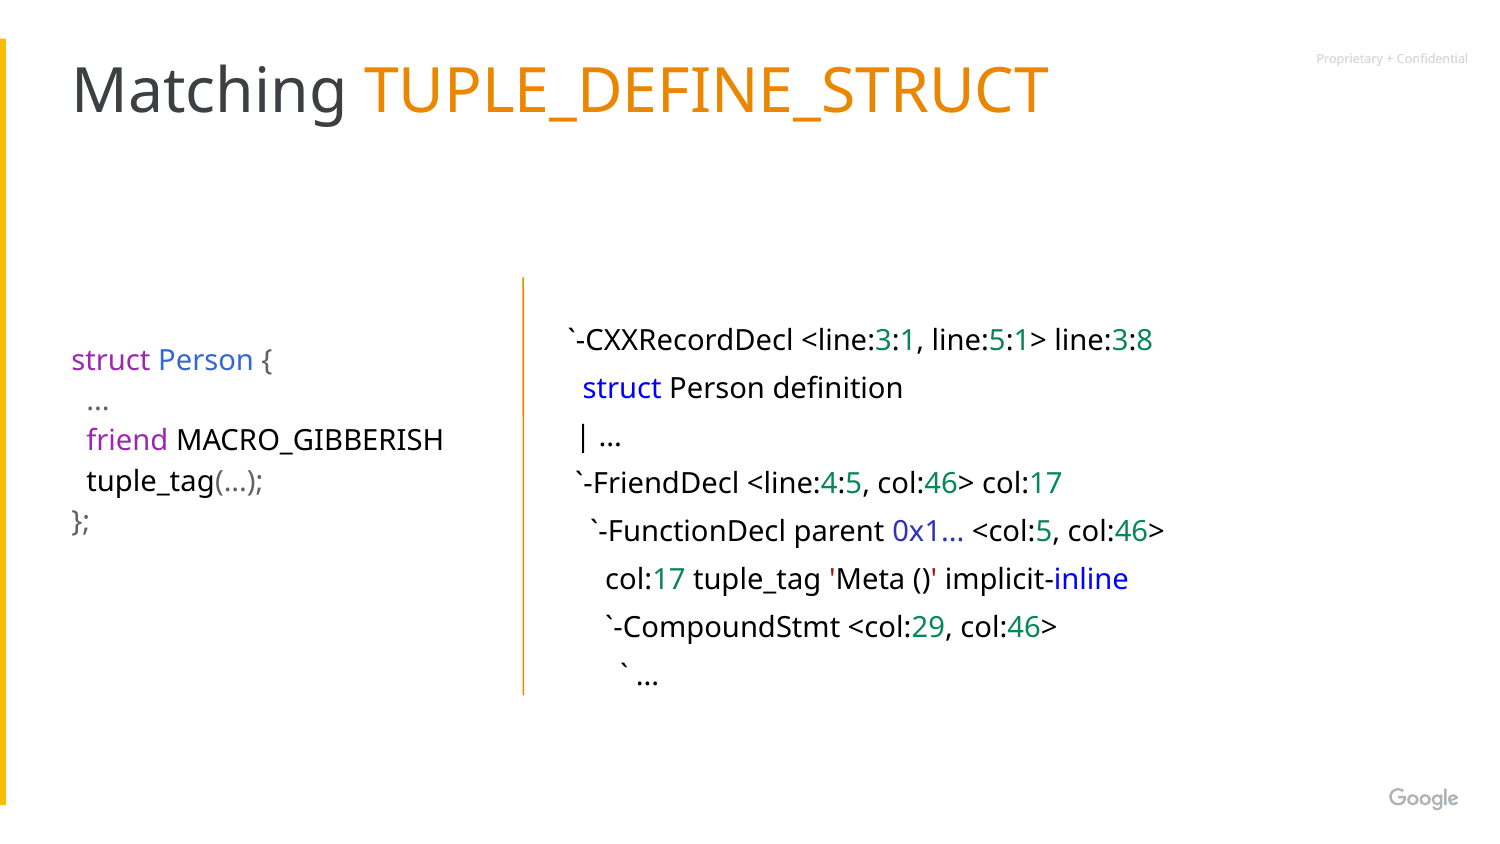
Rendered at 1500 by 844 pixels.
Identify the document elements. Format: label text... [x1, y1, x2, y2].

list struct Person { ... friend MACRO_GIBBERISH tuple_tag(...); }; [56, 321, 520, 585]
title Matching TUPLE_DEFINE_STRUCT [56, 43, 1336, 112]
list `-CXXRecordDecl <line:3:1, line:5:1> line:3:8 struct Person definition | ... `-FriendDecl <line:4:5, col:46> col:17 `-FunctionDecl parent 0x1... <col:5, col:46> col:17 tuple_tag 'Meta ()' implicit-inline `-CompoundStmt <col:29, col:46> ` ... [552, 293, 1446, 712]
